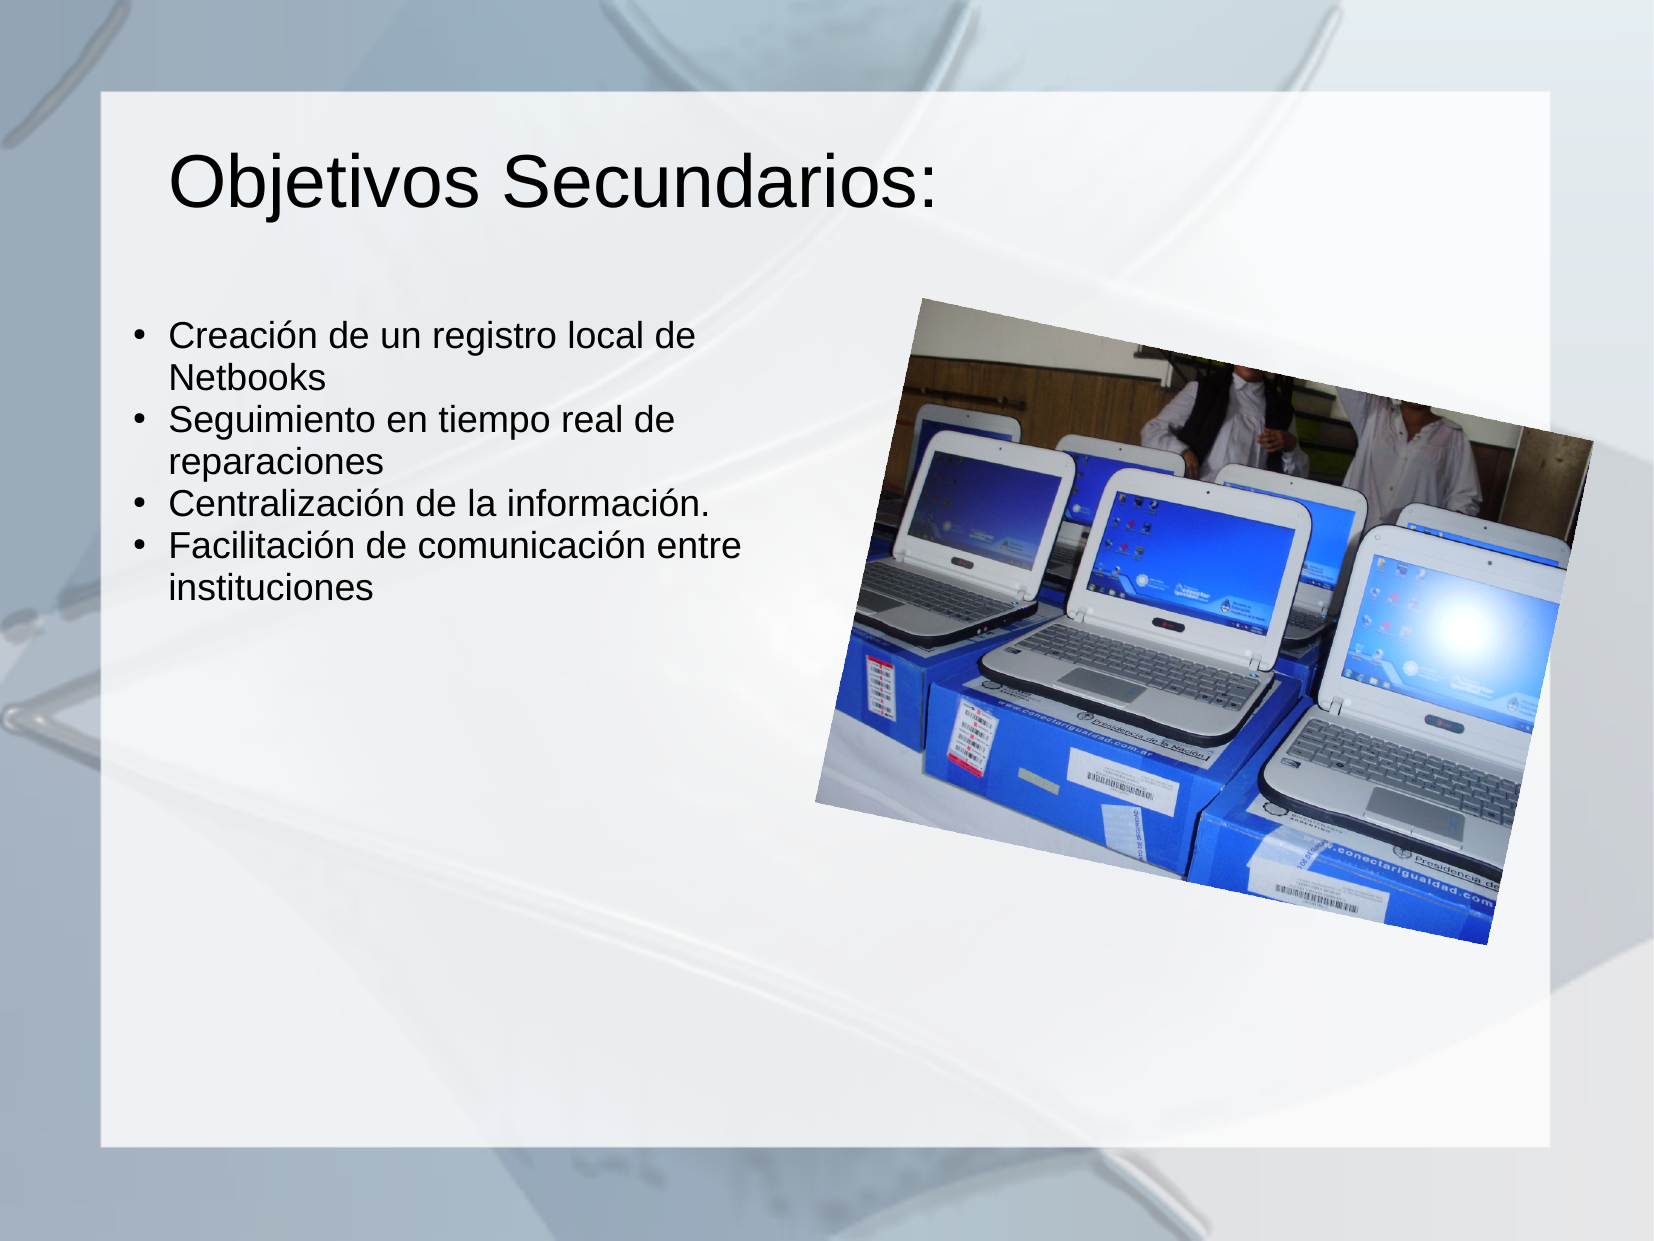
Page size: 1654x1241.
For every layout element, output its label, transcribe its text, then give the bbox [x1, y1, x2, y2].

picture [0, 0, 1654, 1241]
text_box Creación de un registro local de Netbooks Seguimiento en tiempo real de reparaciones Centralización de la información. Facilitación de comunicación entre instituciones [118, 307, 855, 616]
text_box Objetivos Secundarios: [153, 132, 1099, 231]
